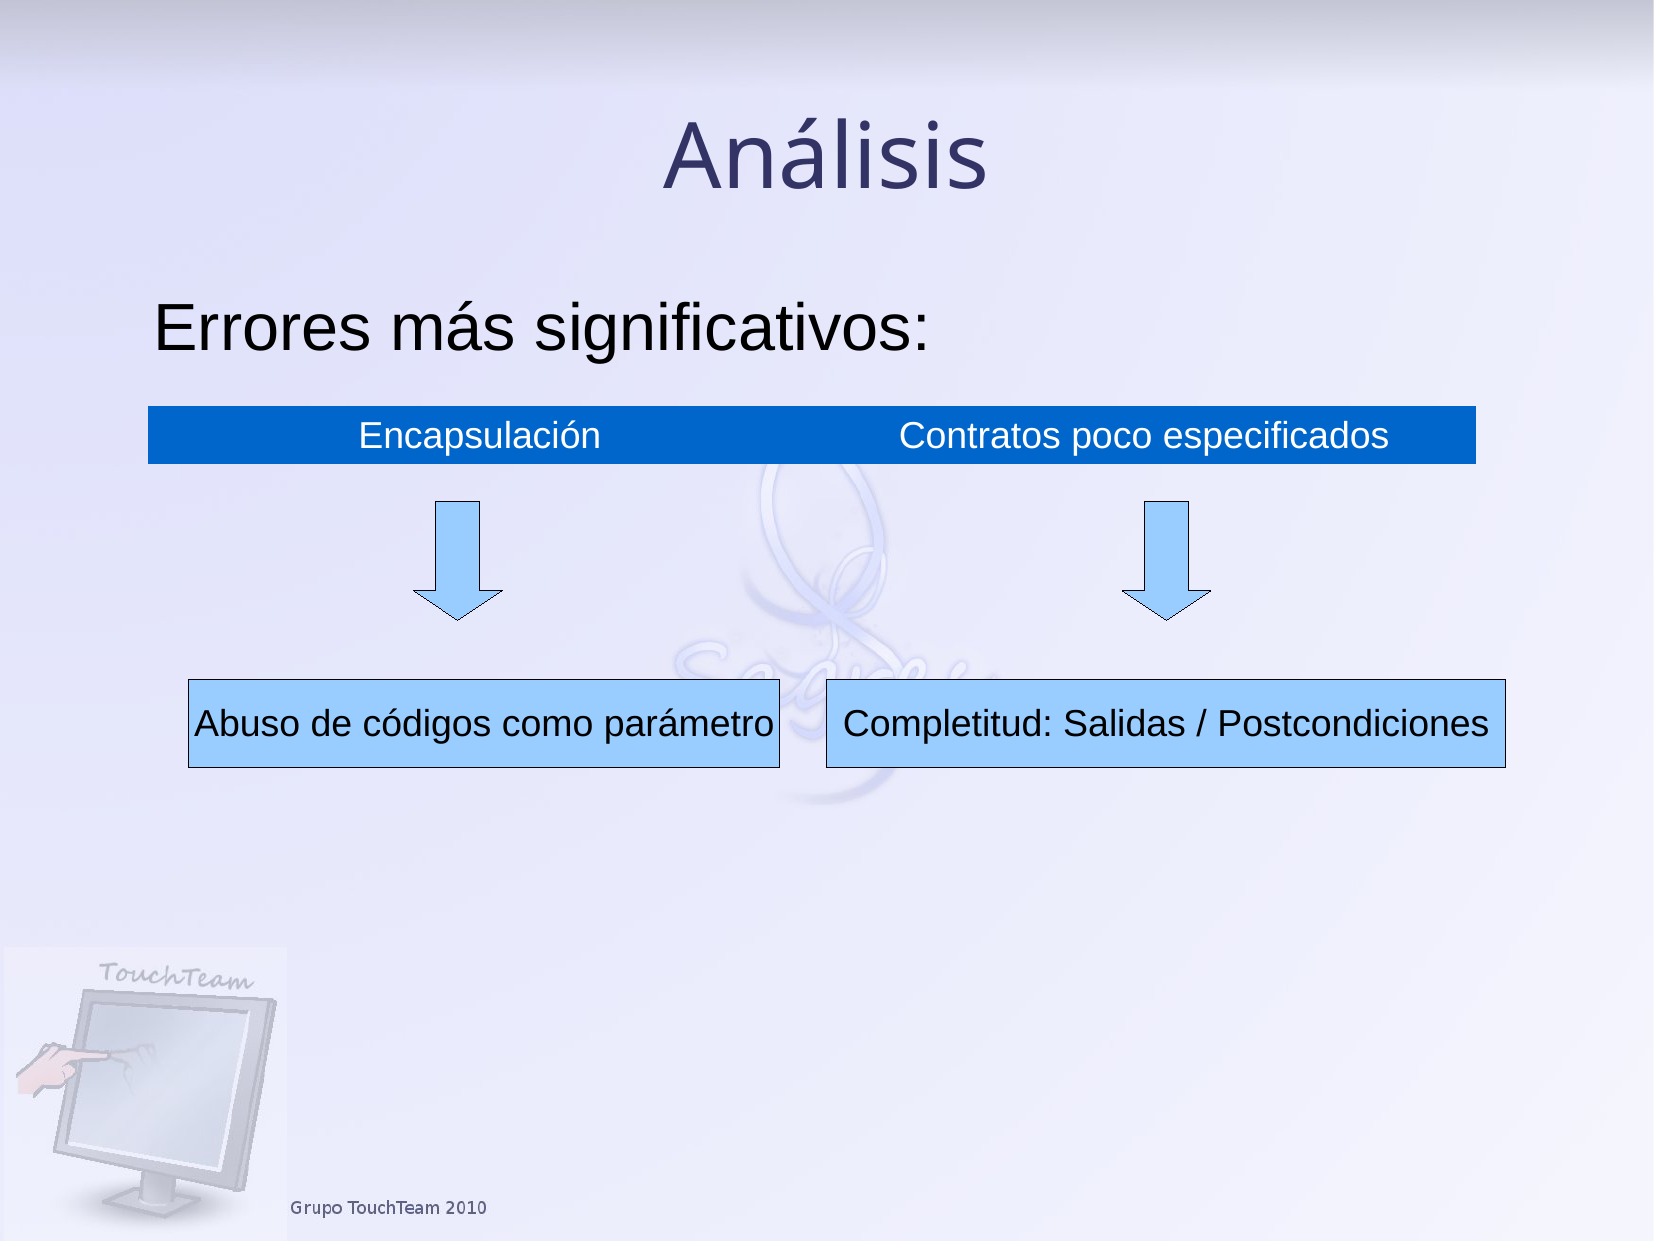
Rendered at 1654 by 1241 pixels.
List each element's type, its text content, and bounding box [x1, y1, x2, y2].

text_box Completitud: Salidas / Postcondiciones [826, 679, 1506, 768]
table_header Contratos poco especificados [812, 406, 1476, 464]
title Análisis [82, 56, 1571, 250]
table_header Encapsulación [148, 406, 812, 464]
list Errores más significativos: [82, 290, 1571, 1094]
picture [0, 0, 1654, 1241]
text_box [1122, 501, 1211, 621]
text_box Abuso de códigos como parámetro [188, 679, 780, 768]
text_box [413, 501, 503, 621]
